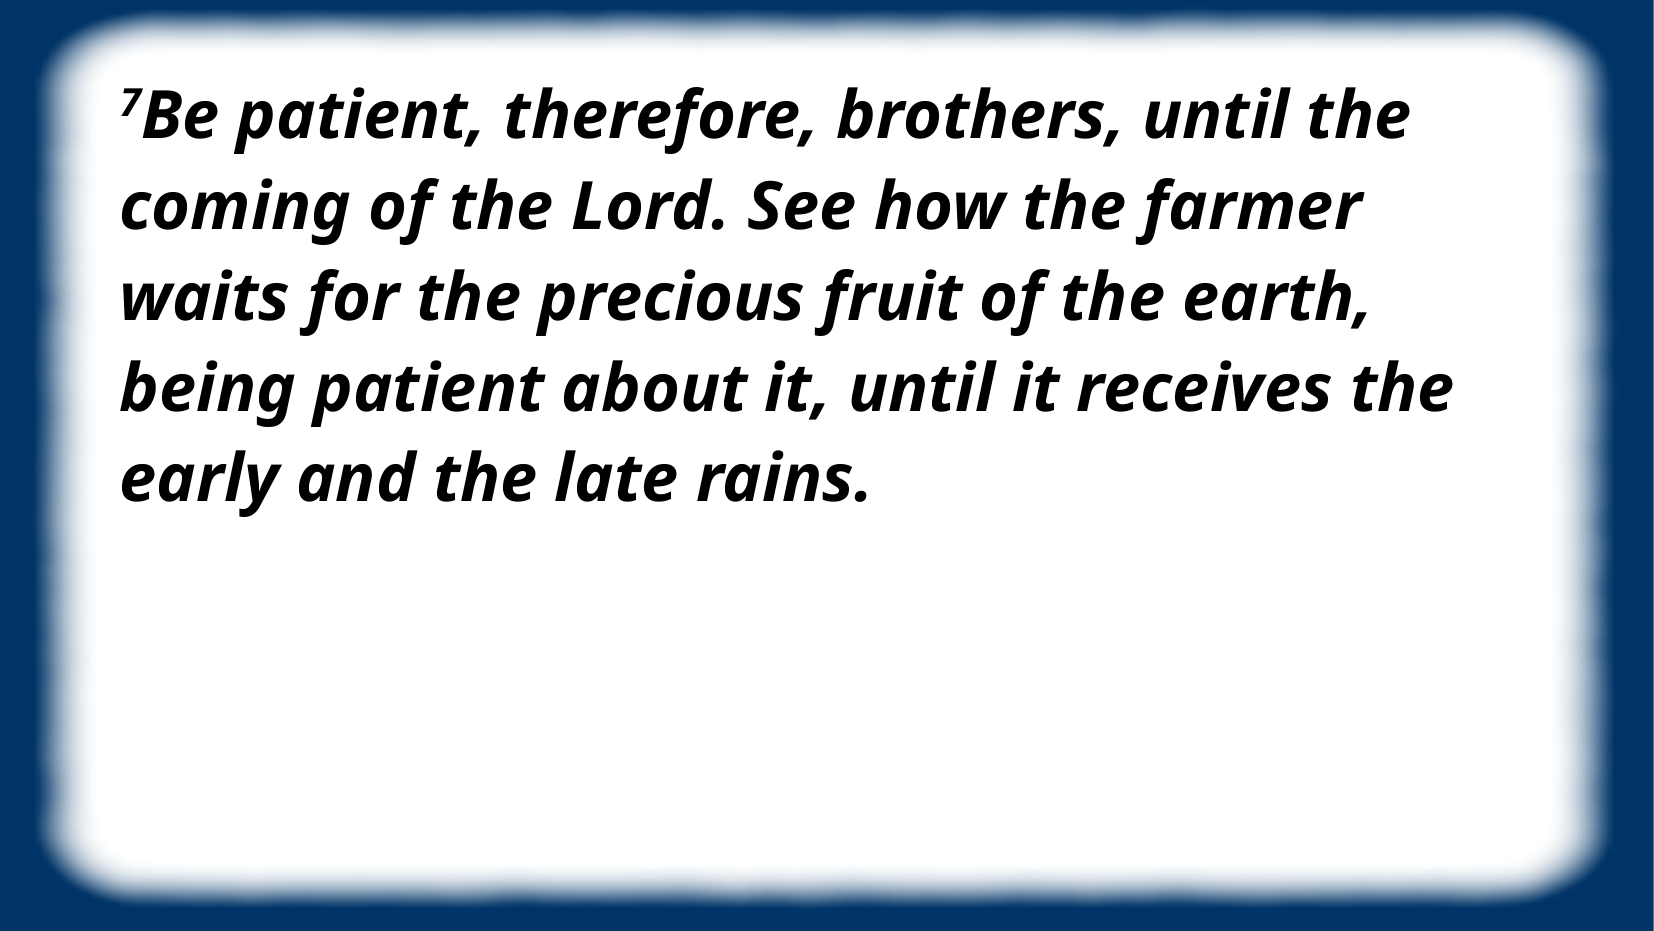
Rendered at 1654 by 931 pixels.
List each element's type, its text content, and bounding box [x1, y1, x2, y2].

picture [0, 0, 1654, 931]
text_box 7Be patient, therefore, brothers, until the coming of the Lord. See how the farmer waits for the precious fruit of the earth, being patient about it, until it receives the early and the late rains. [105, 60, 1546, 519]
